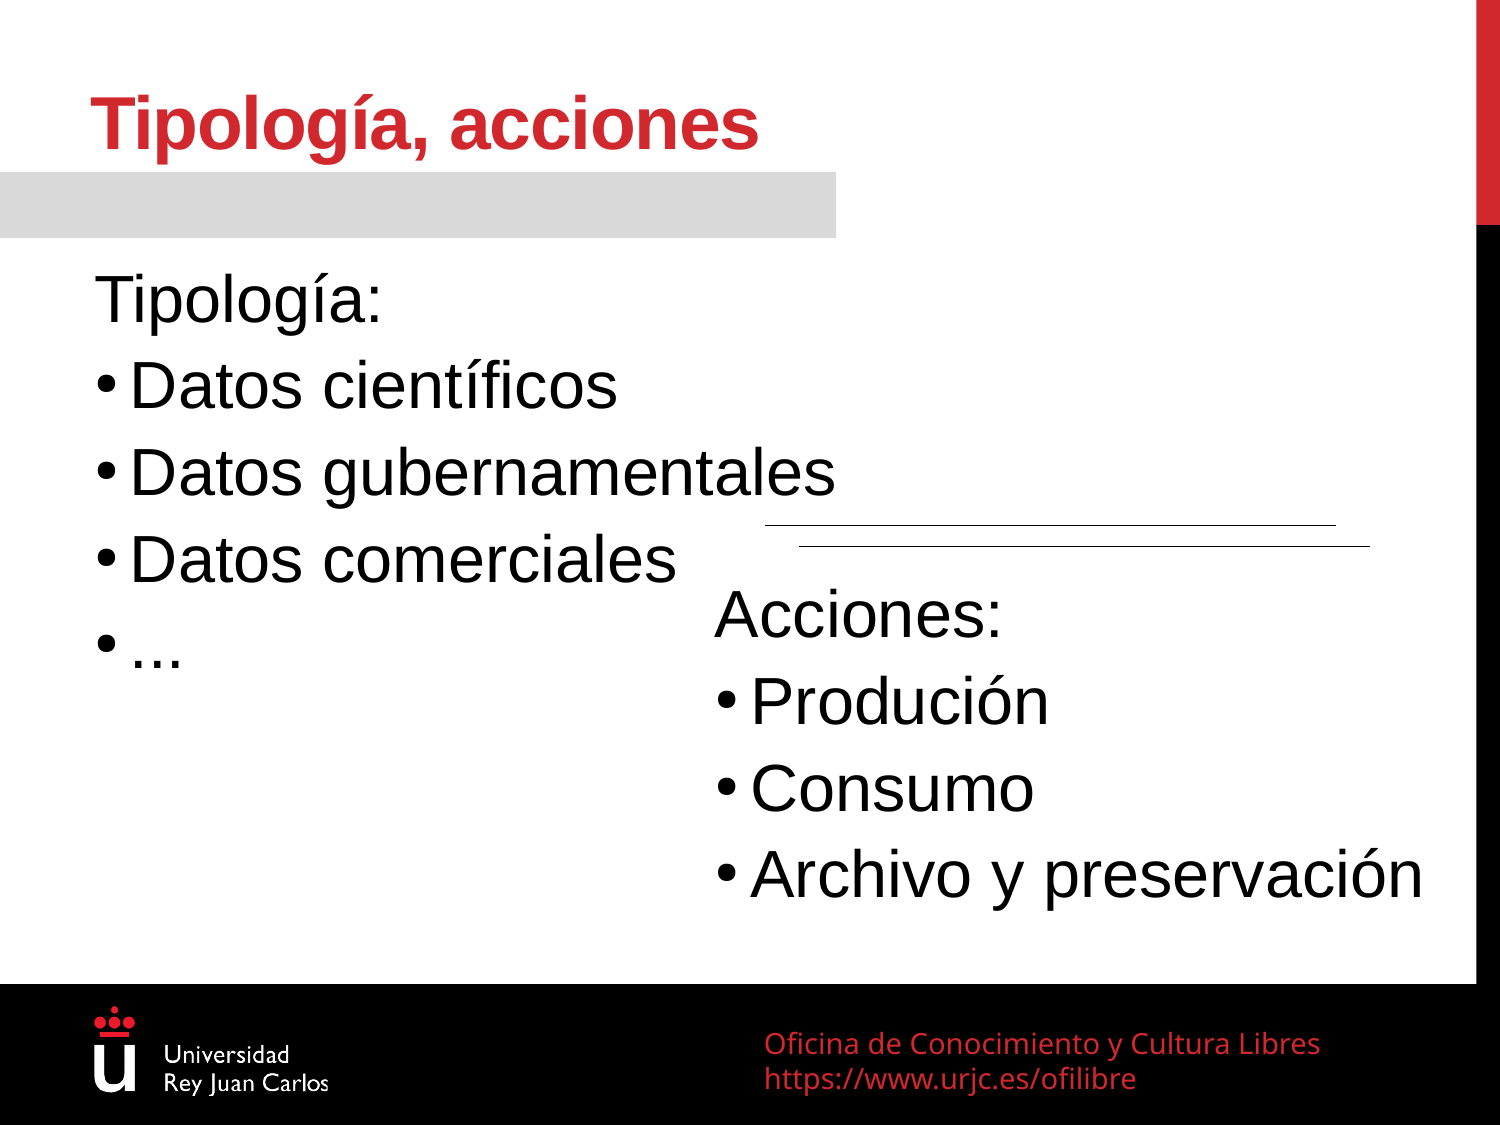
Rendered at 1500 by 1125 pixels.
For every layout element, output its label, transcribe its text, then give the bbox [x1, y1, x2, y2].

text_box Acciones: Produción Consumo Archivo y preservación [700, 570, 1441, 920]
text_box Oficina de Conocimiento y Cultura Libres https://www.urjc.es/ofilibre [748, 1017, 1500, 1125]
picture [94, 1006, 328, 1096]
text_box [0, 171, 837, 238]
text_box Tipología, acciones [0, 24, 1326, 172]
text_box [0, 984, 1500, 1125]
text_box Tipología: Datos científicos Datos gubernamentales Datos comerciales ... [79, 254, 916, 691]
